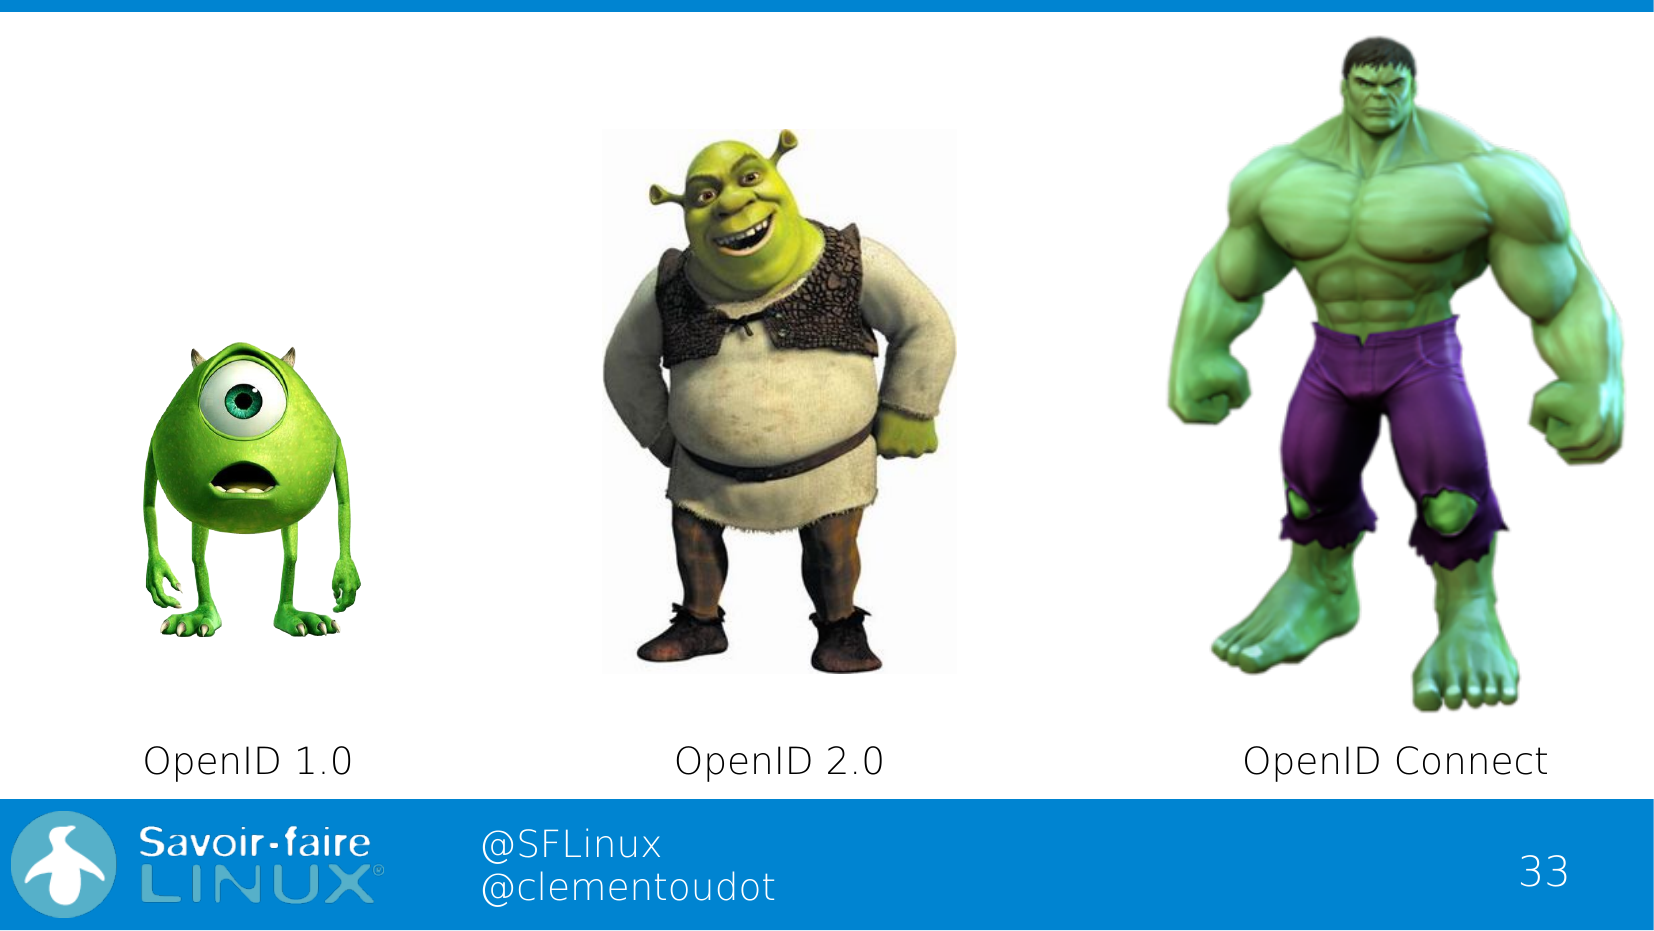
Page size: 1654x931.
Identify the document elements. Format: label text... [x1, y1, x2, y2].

text_box OpenID 1.0 [127, 732, 393, 792]
text_box OpenID Connect [1227, 732, 1565, 792]
picture [1133, 0, 1654, 733]
picture [602, 129, 957, 674]
picture [124, 342, 373, 638]
text_box OpenID 2.0 [659, 732, 901, 792]
picture [11, 811, 384, 918]
